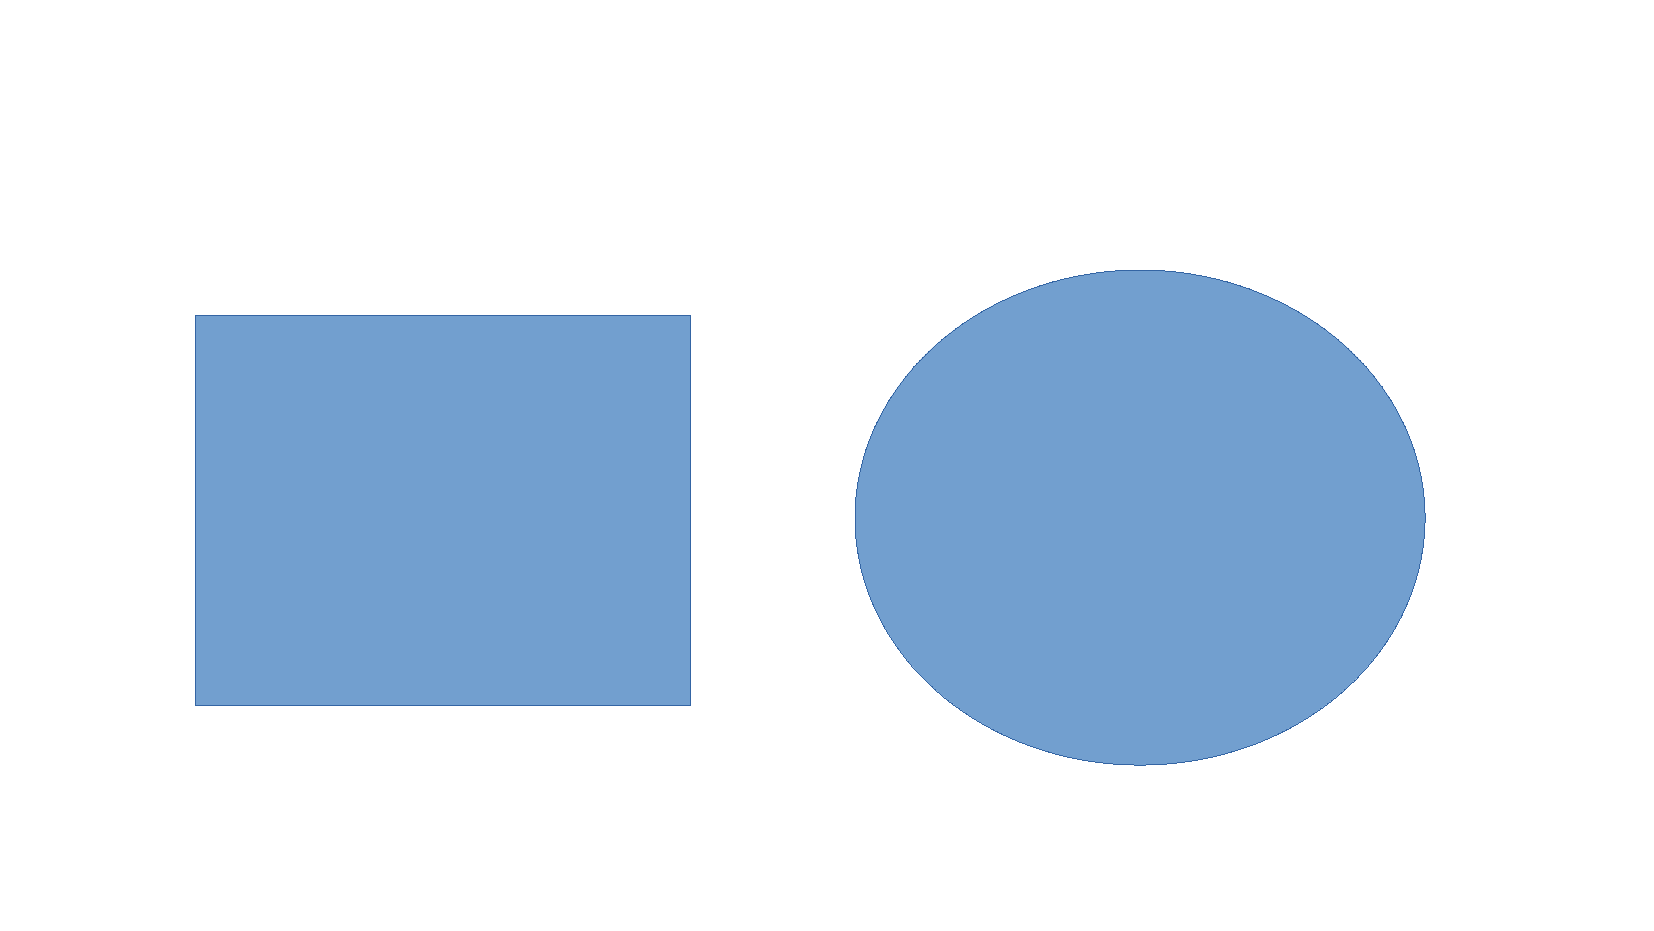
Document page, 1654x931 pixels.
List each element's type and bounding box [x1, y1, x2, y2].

text_box [195, 315, 691, 706]
text_box [855, 270, 1426, 766]
